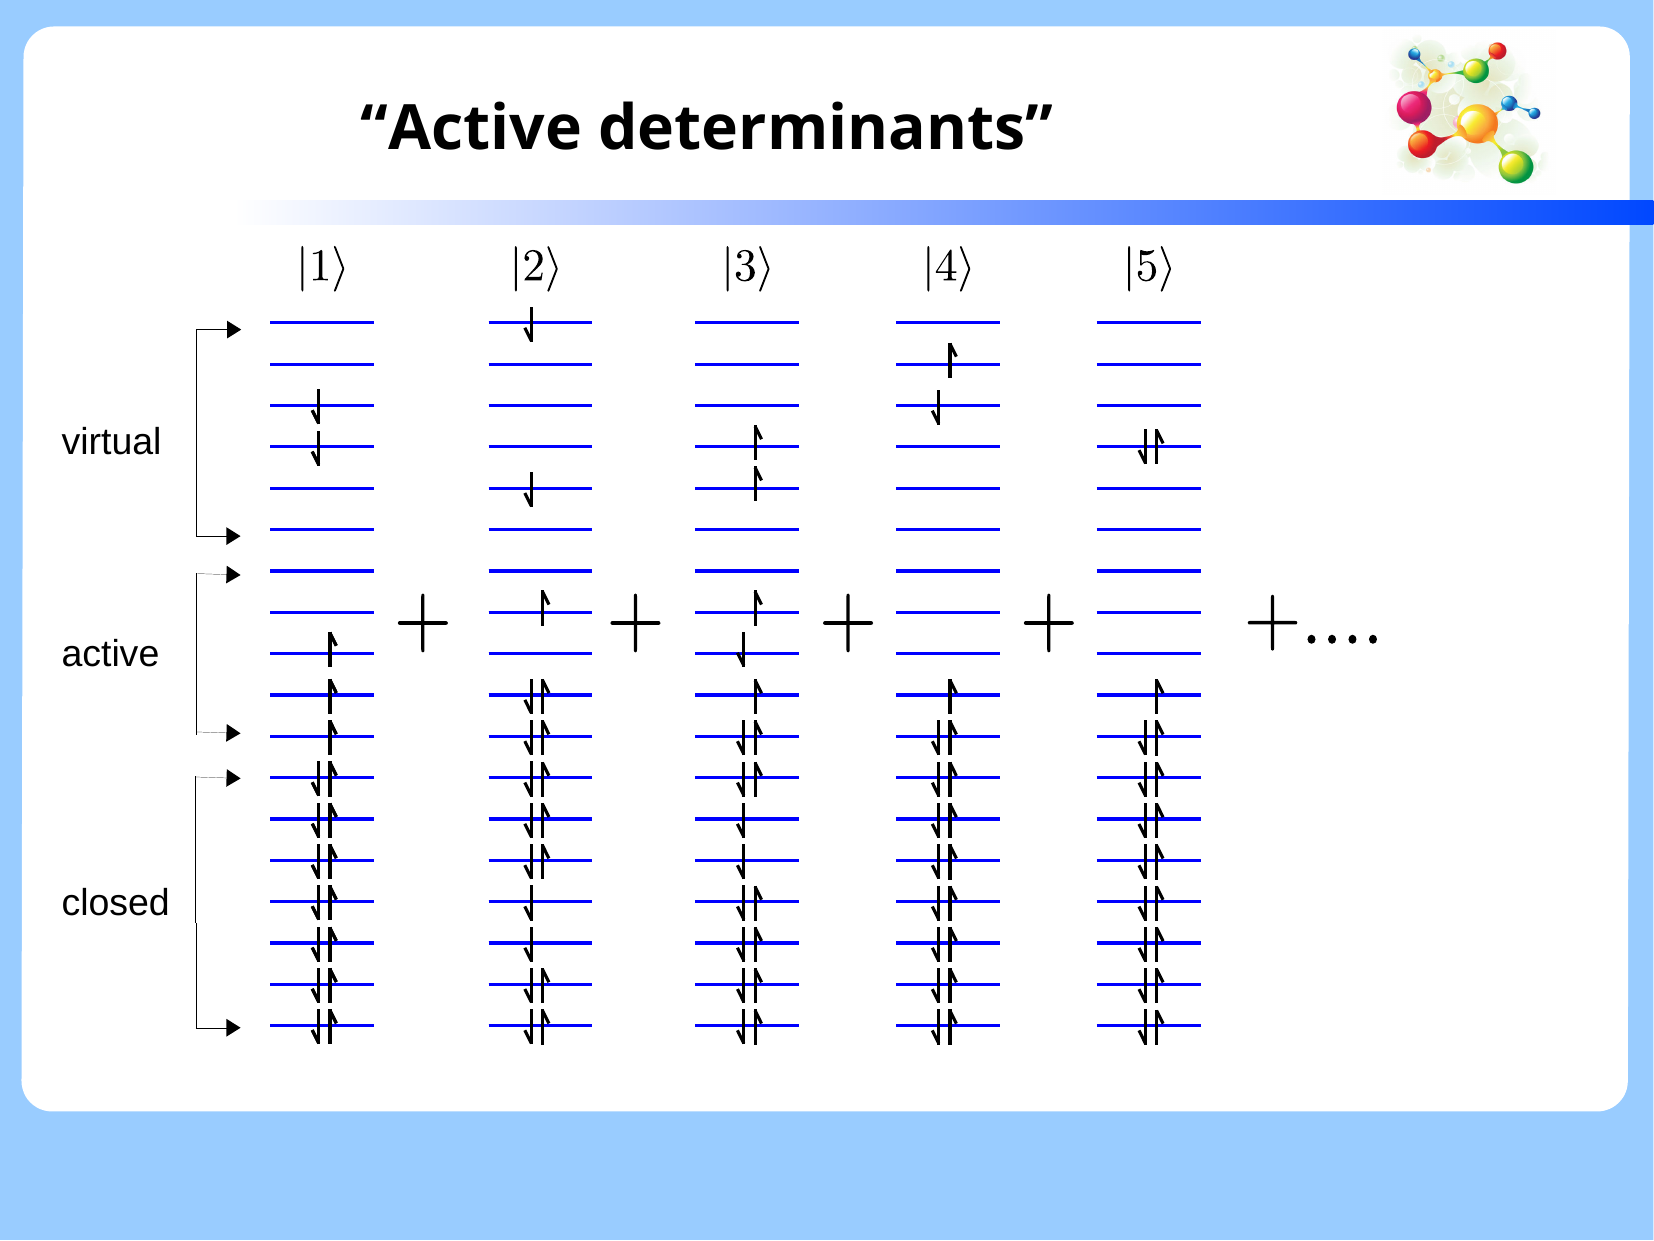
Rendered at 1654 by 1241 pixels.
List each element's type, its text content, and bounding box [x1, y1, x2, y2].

text_box [606, 593, 665, 653]
text_box [1122, 246, 1177, 292]
picture [1382, 29, 1556, 195]
text_box [296, 245, 350, 292]
text_box closed [46, 873, 314, 931]
text_box active [46, 625, 314, 683]
text_box [1019, 593, 1078, 653]
text_box [393, 593, 452, 653]
text_box virtual [46, 412, 177, 512]
title “Active determinants” [82, 49, 1332, 201]
text_box [509, 246, 563, 292]
text_box [922, 246, 976, 292]
text_box [818, 593, 877, 653]
text_box [1243, 594, 1384, 651]
text_box [721, 246, 775, 292]
